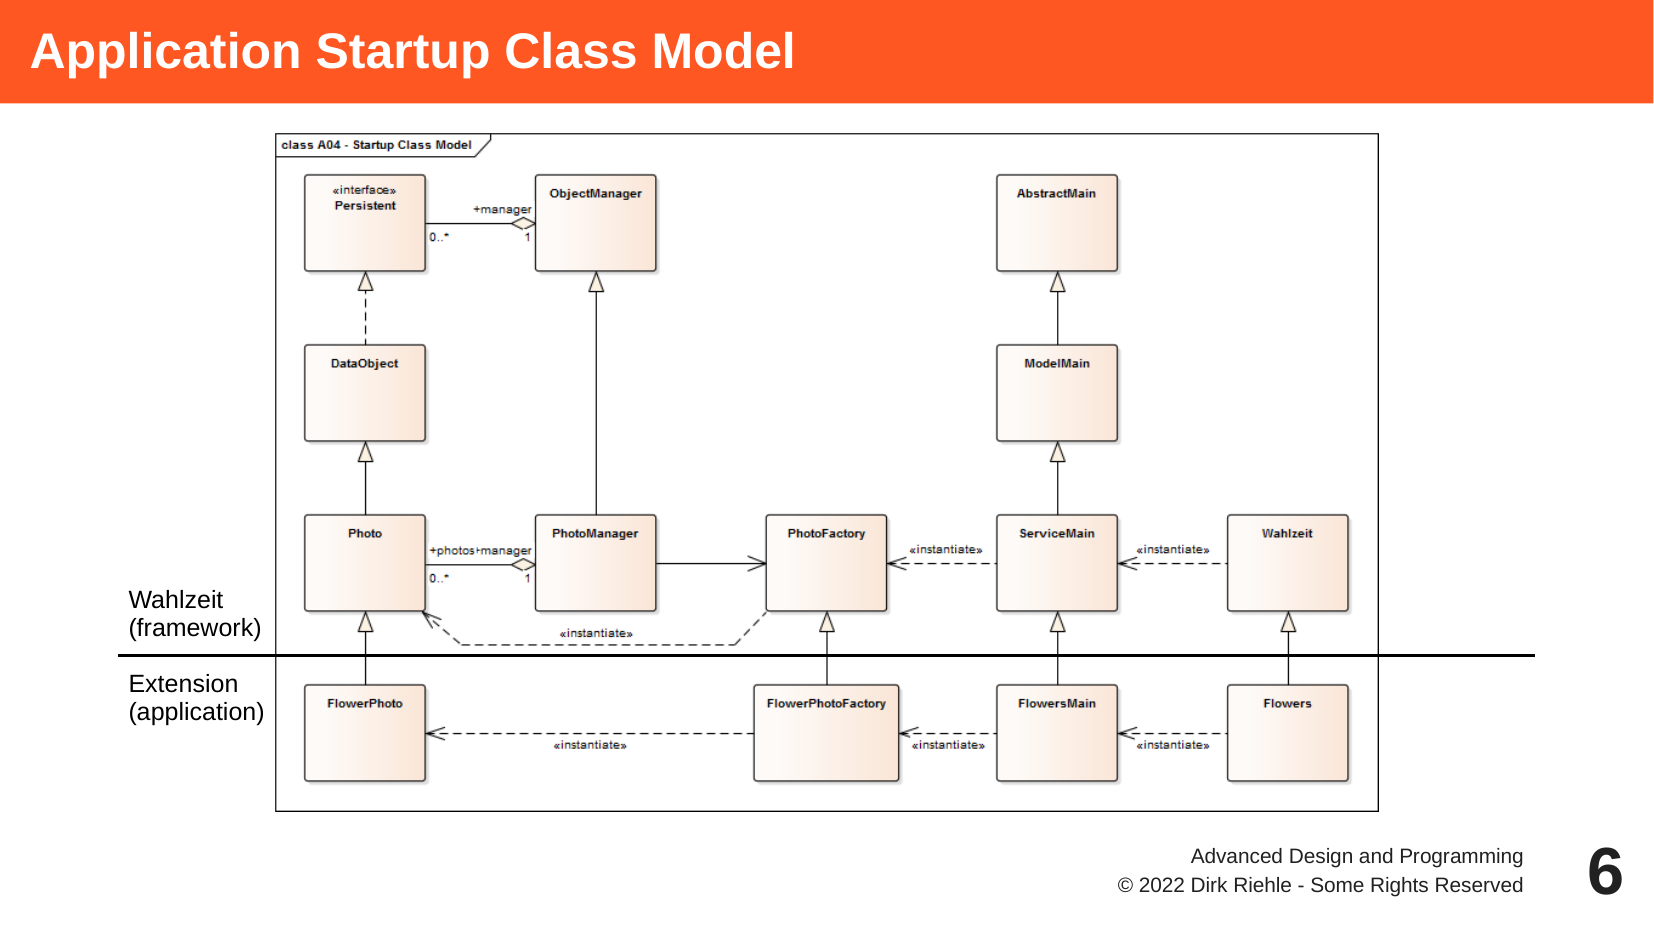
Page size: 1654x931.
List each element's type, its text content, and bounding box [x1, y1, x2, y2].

title Application Startup Class Model [0, 0, 1654, 104]
picture [274, 657, 1379, 813]
picture [274, 132, 1379, 654]
